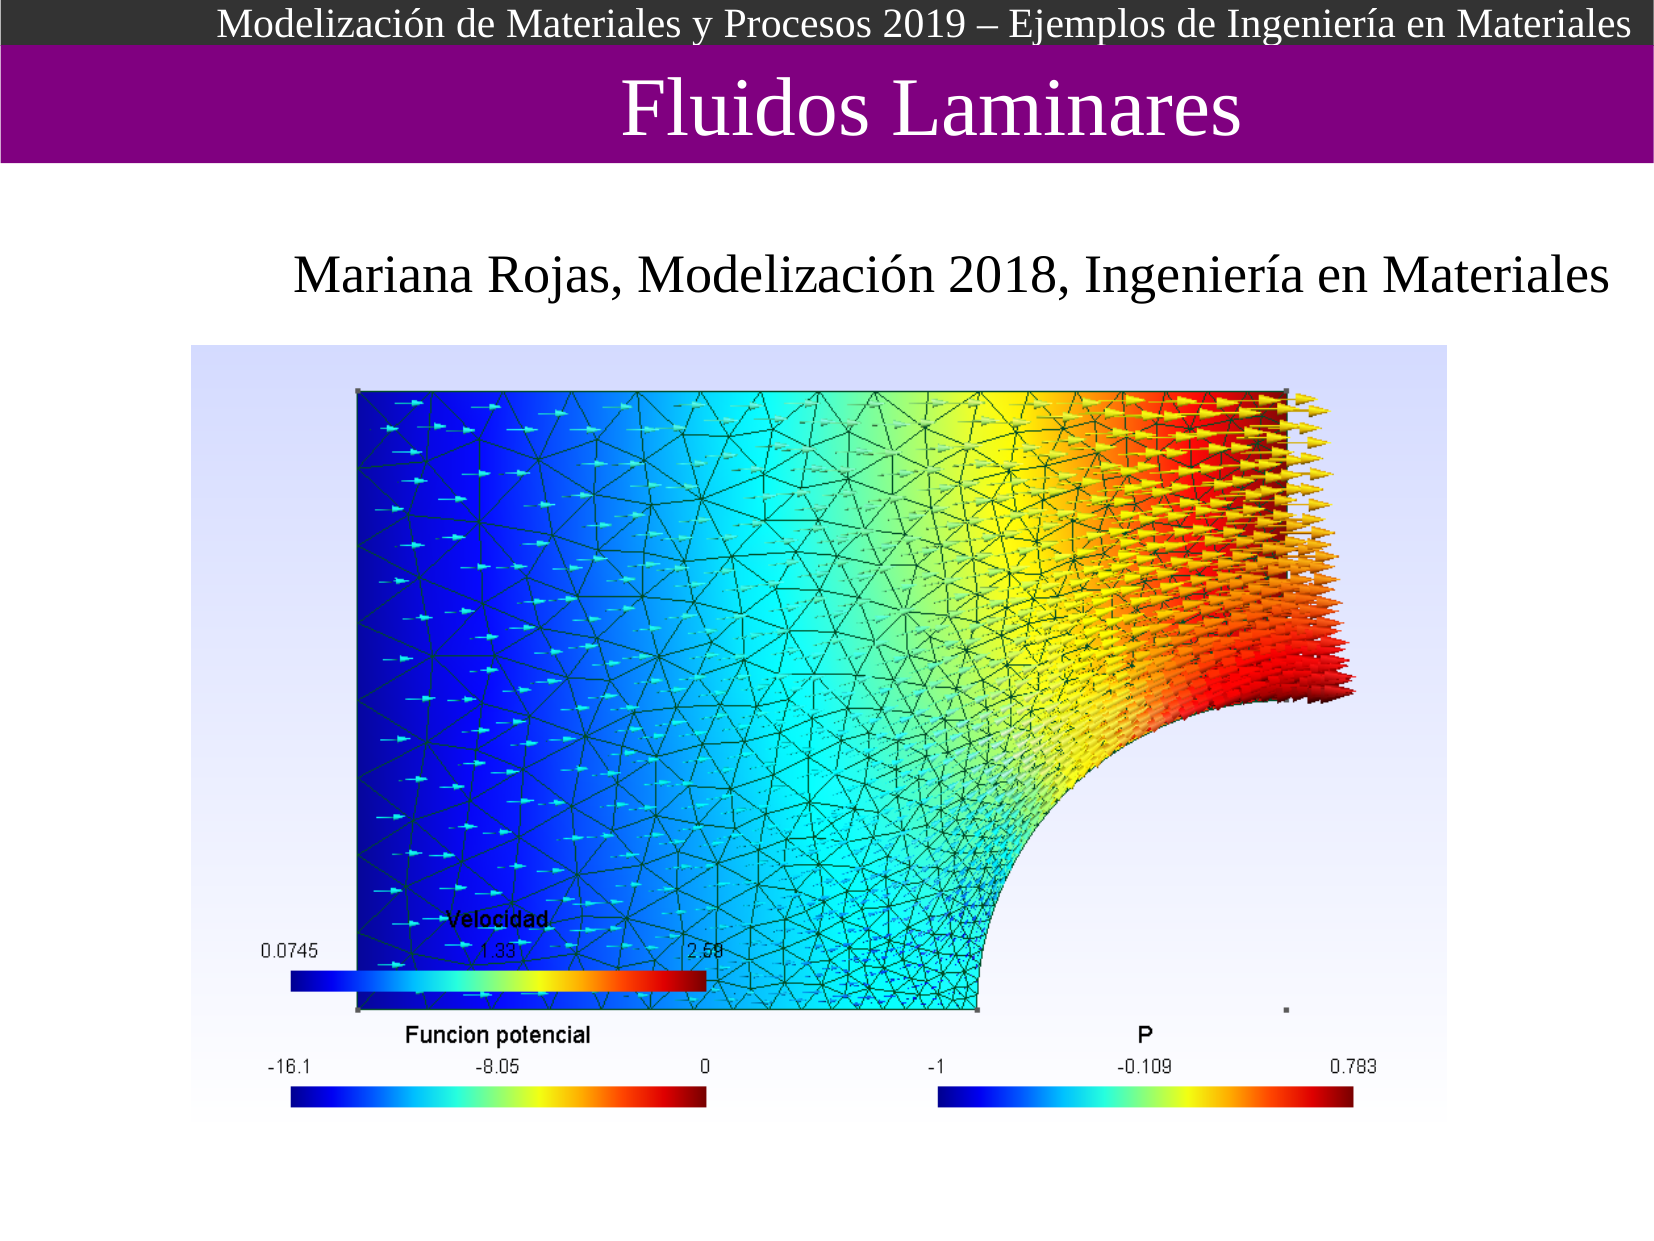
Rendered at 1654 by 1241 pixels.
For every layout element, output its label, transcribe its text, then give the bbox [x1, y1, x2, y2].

text_box Mariana Rojas, Modelización 2018, Ingeniería en Materiales [278, 237, 1654, 372]
text_box Fluidos Laminares [230, 53, 1634, 168]
picture [191, 345, 1447, 1123]
